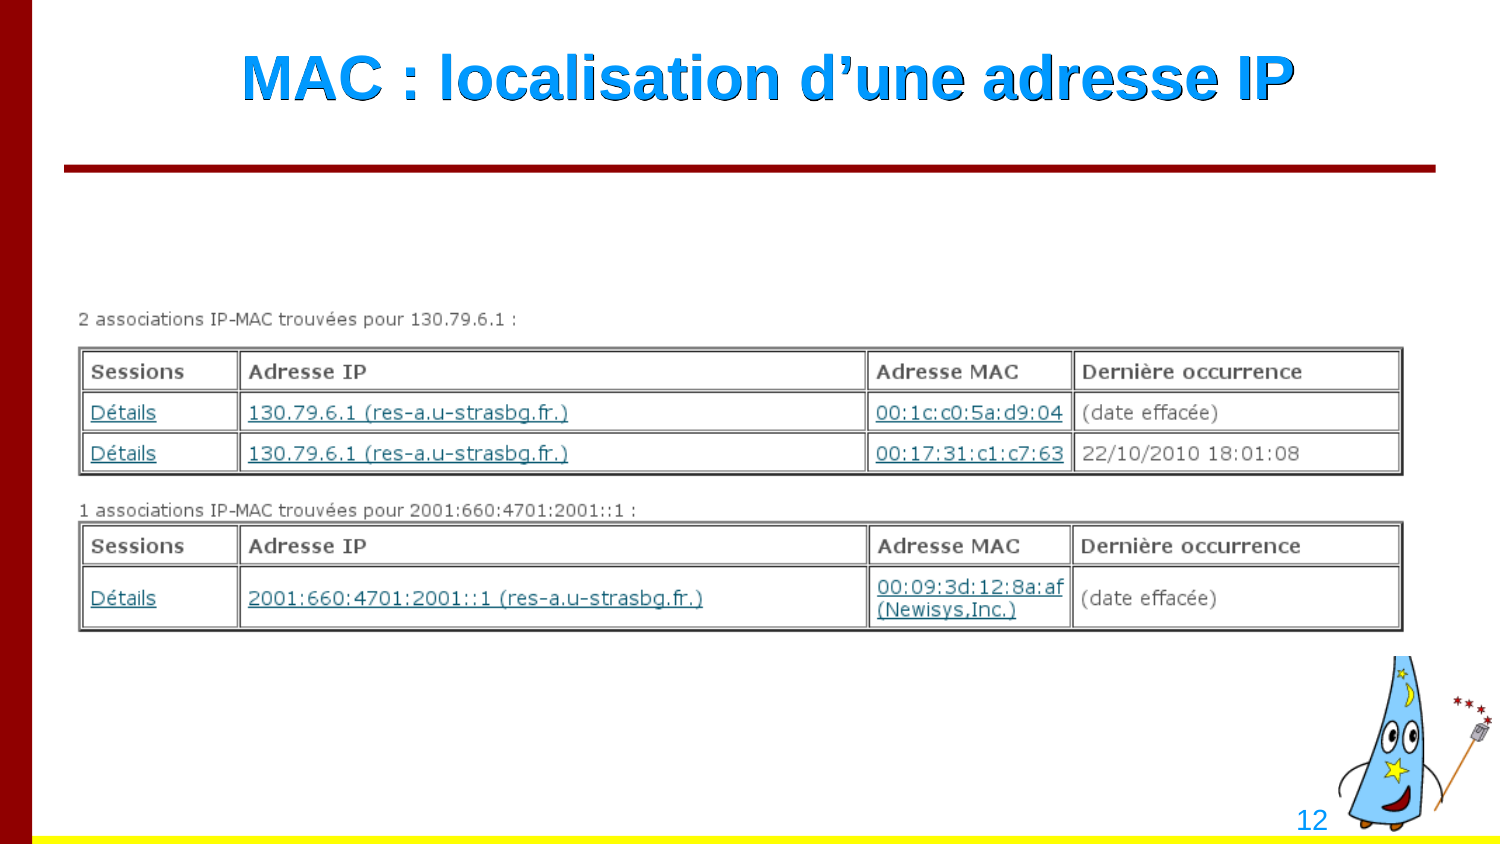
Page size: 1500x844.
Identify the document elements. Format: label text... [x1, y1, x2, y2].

picture [74, 299, 1492, 832]
title MAC : localisation d’une adresse IP [85, 12, 1452, 145]
